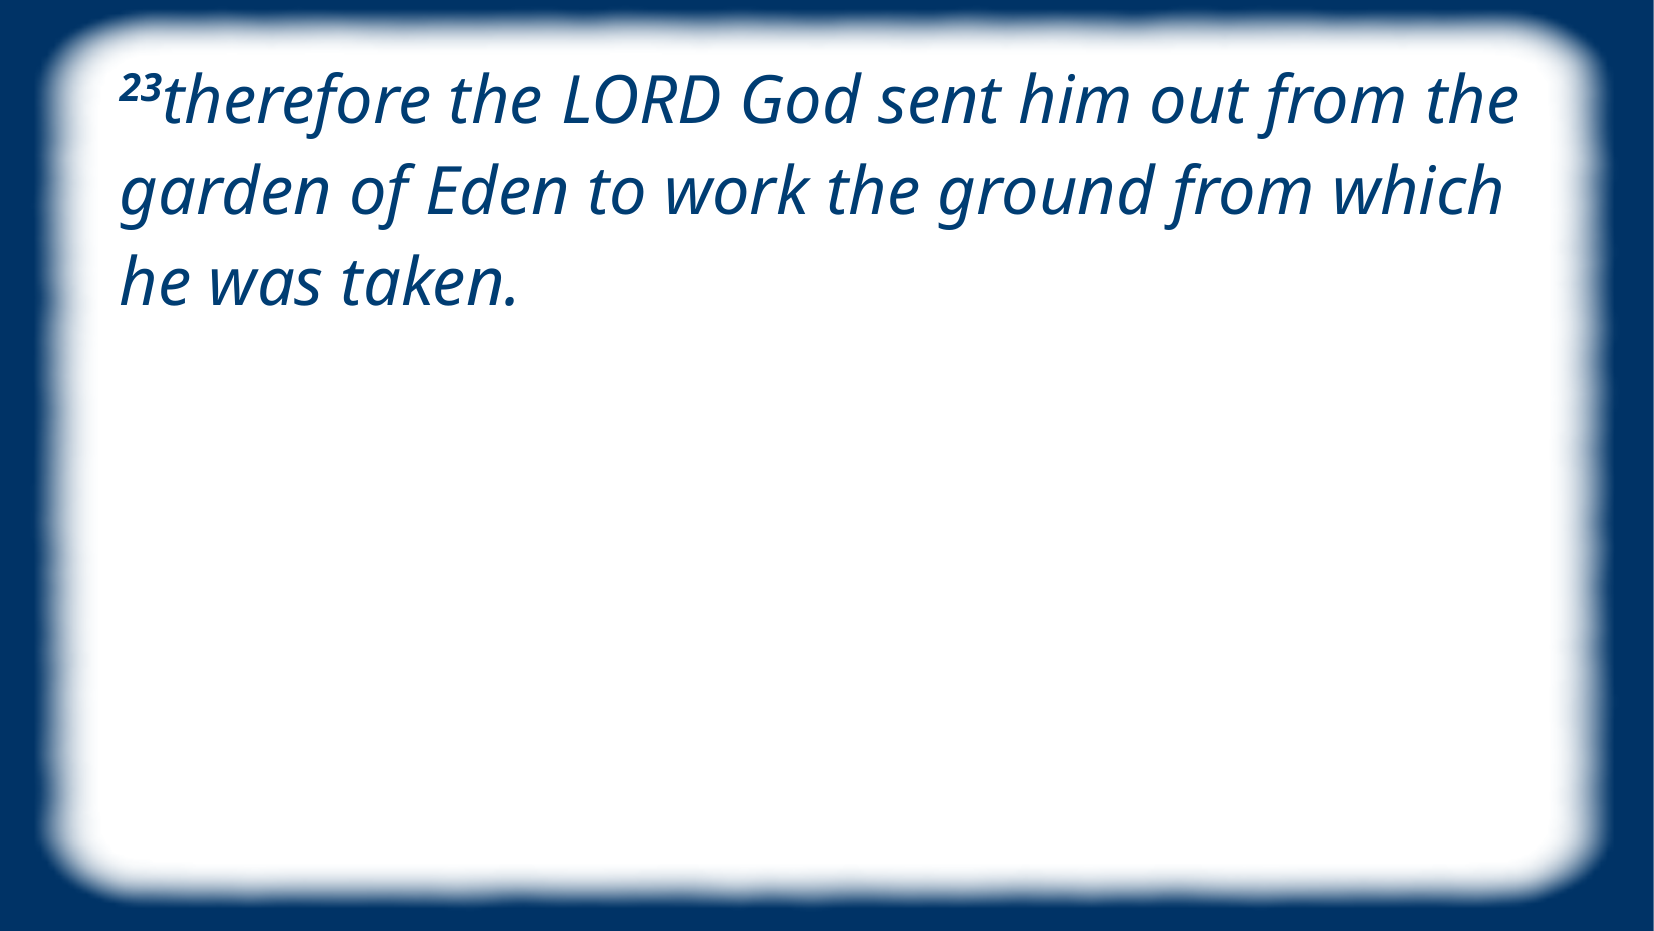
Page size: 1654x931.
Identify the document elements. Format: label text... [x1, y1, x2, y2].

picture [0, 0, 1654, 931]
text_box 23therefore the Lord God sent him out from the garden of Eden to work the ground from which he was taken. [105, 45, 1546, 327]
